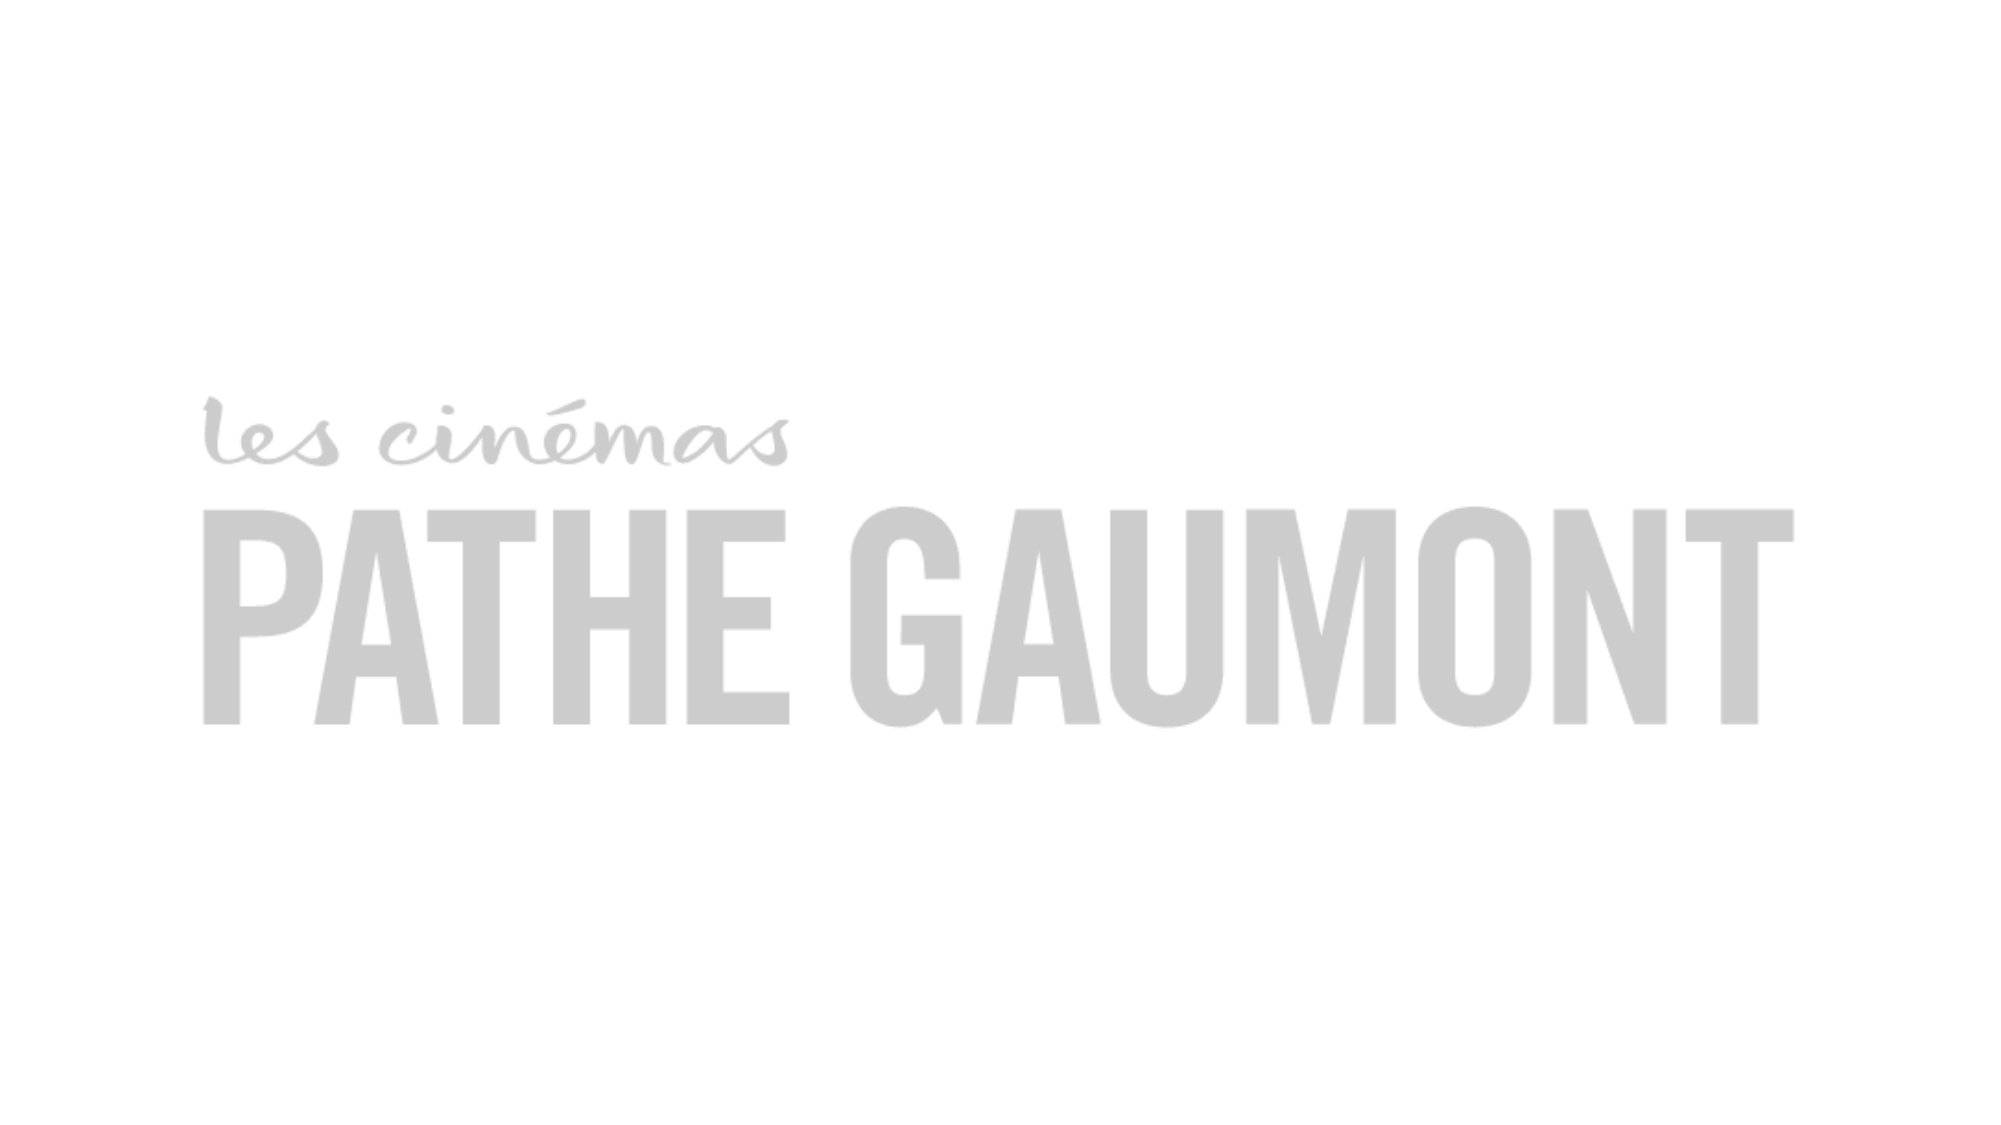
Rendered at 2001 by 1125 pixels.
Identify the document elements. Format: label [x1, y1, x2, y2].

picture [170, 101, 1830, 1024]
